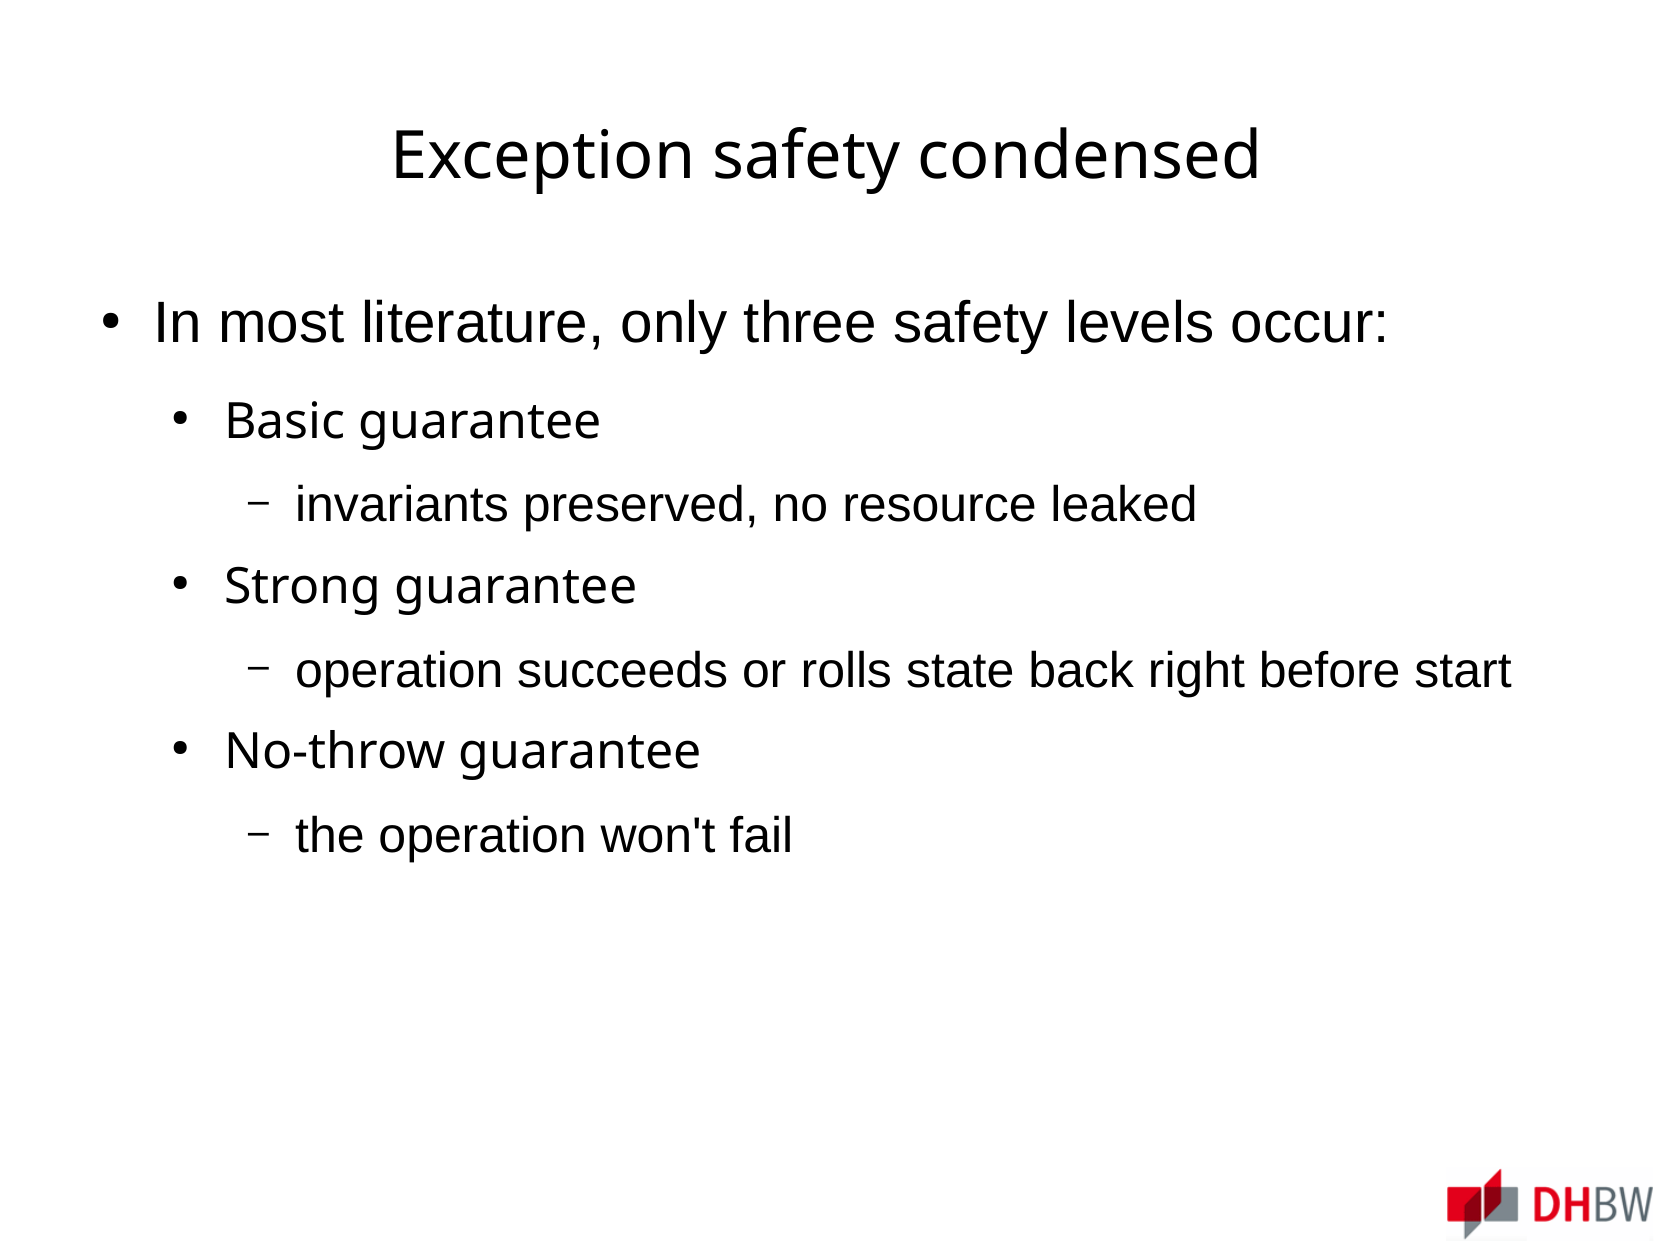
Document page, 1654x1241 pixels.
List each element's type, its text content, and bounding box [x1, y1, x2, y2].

list In most literature, only three safety levels occur: Basic guarantee invariants preserved, no resource leaked Strong guarantee operation succeeds or rolls state back right before start No-throw guarantee the operation won't fail [82, 290, 1571, 1094]
title Exception safety condensed [82, 56, 1571, 250]
picture [1446, 1167, 1654, 1241]
